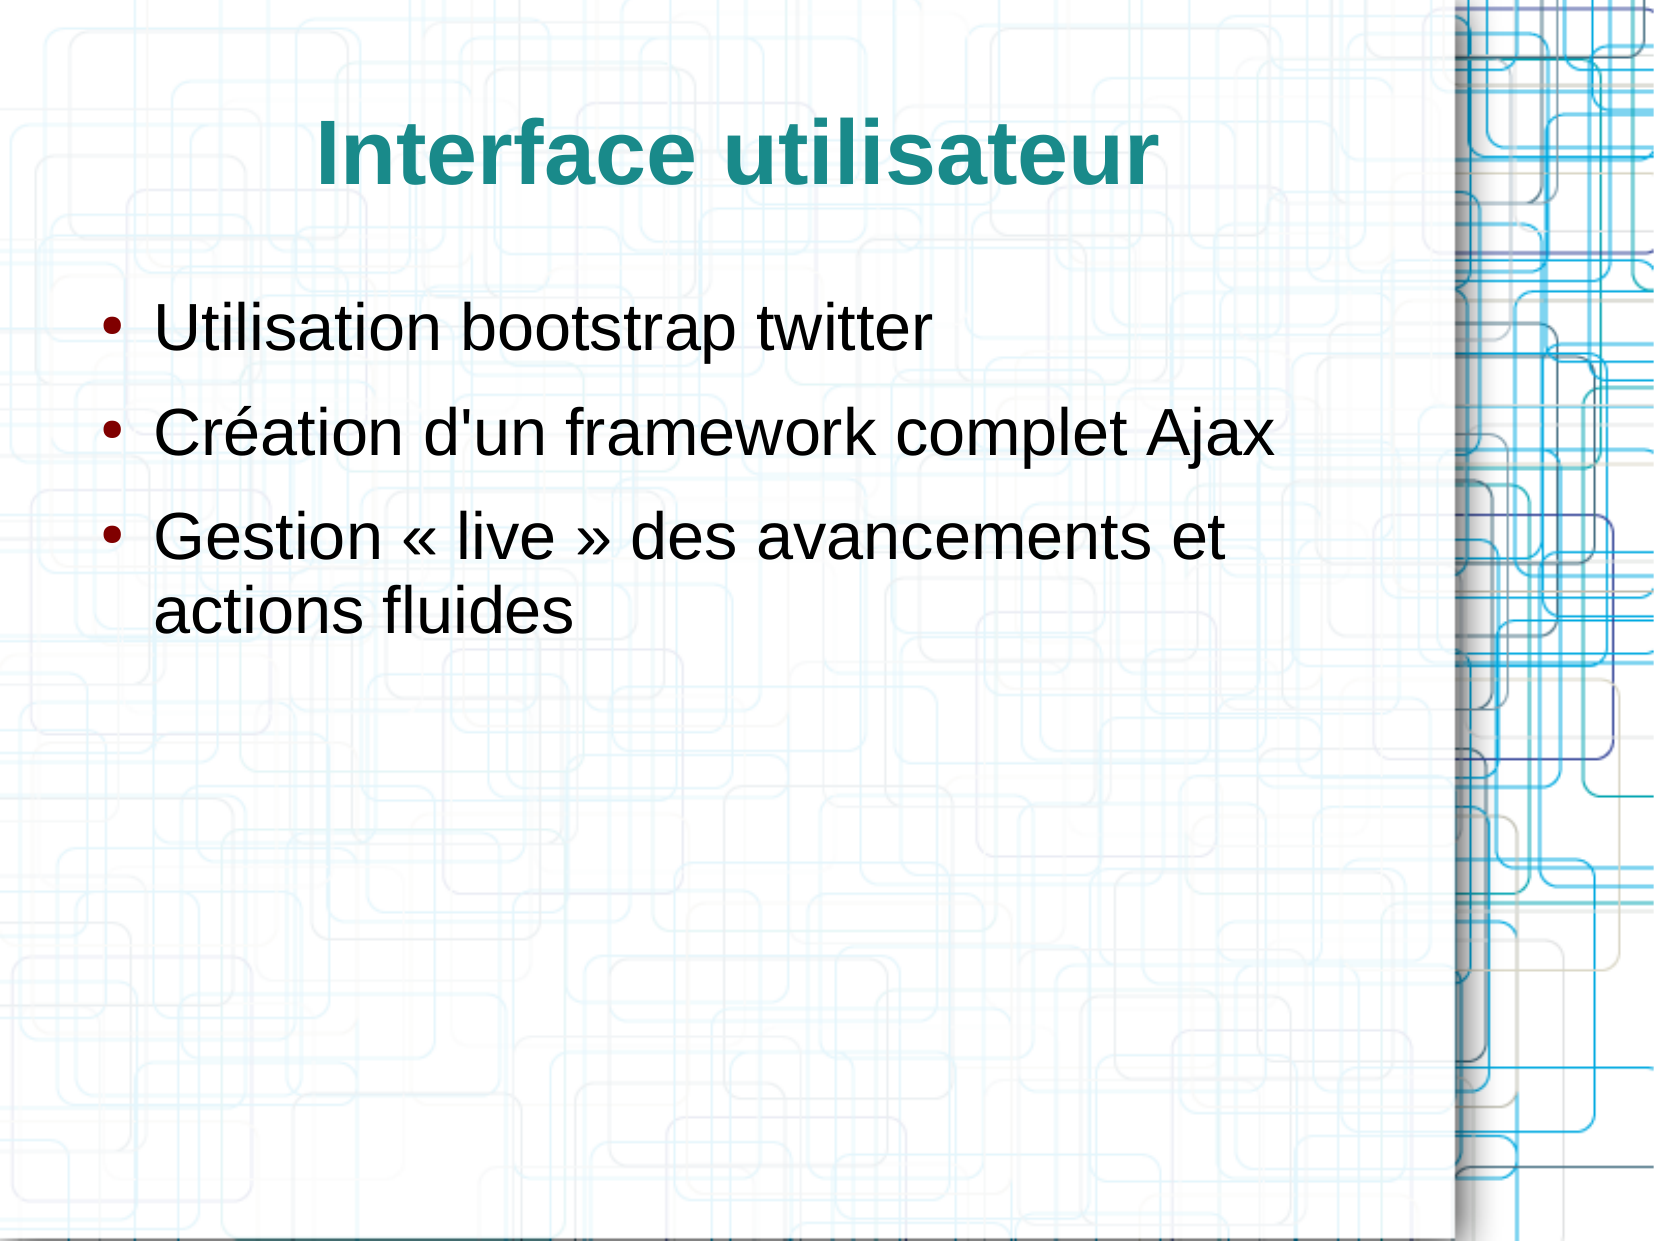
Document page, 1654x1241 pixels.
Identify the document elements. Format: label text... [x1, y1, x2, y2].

picture [0, 0, 1654, 1241]
title Interface utilisateur [59, 49, 1418, 257]
list Utilisation bootstrap twitter Création d'un framework complet Ajax Gestion « live » des avancements et actions fluides [82, 290, 1418, 1010]
